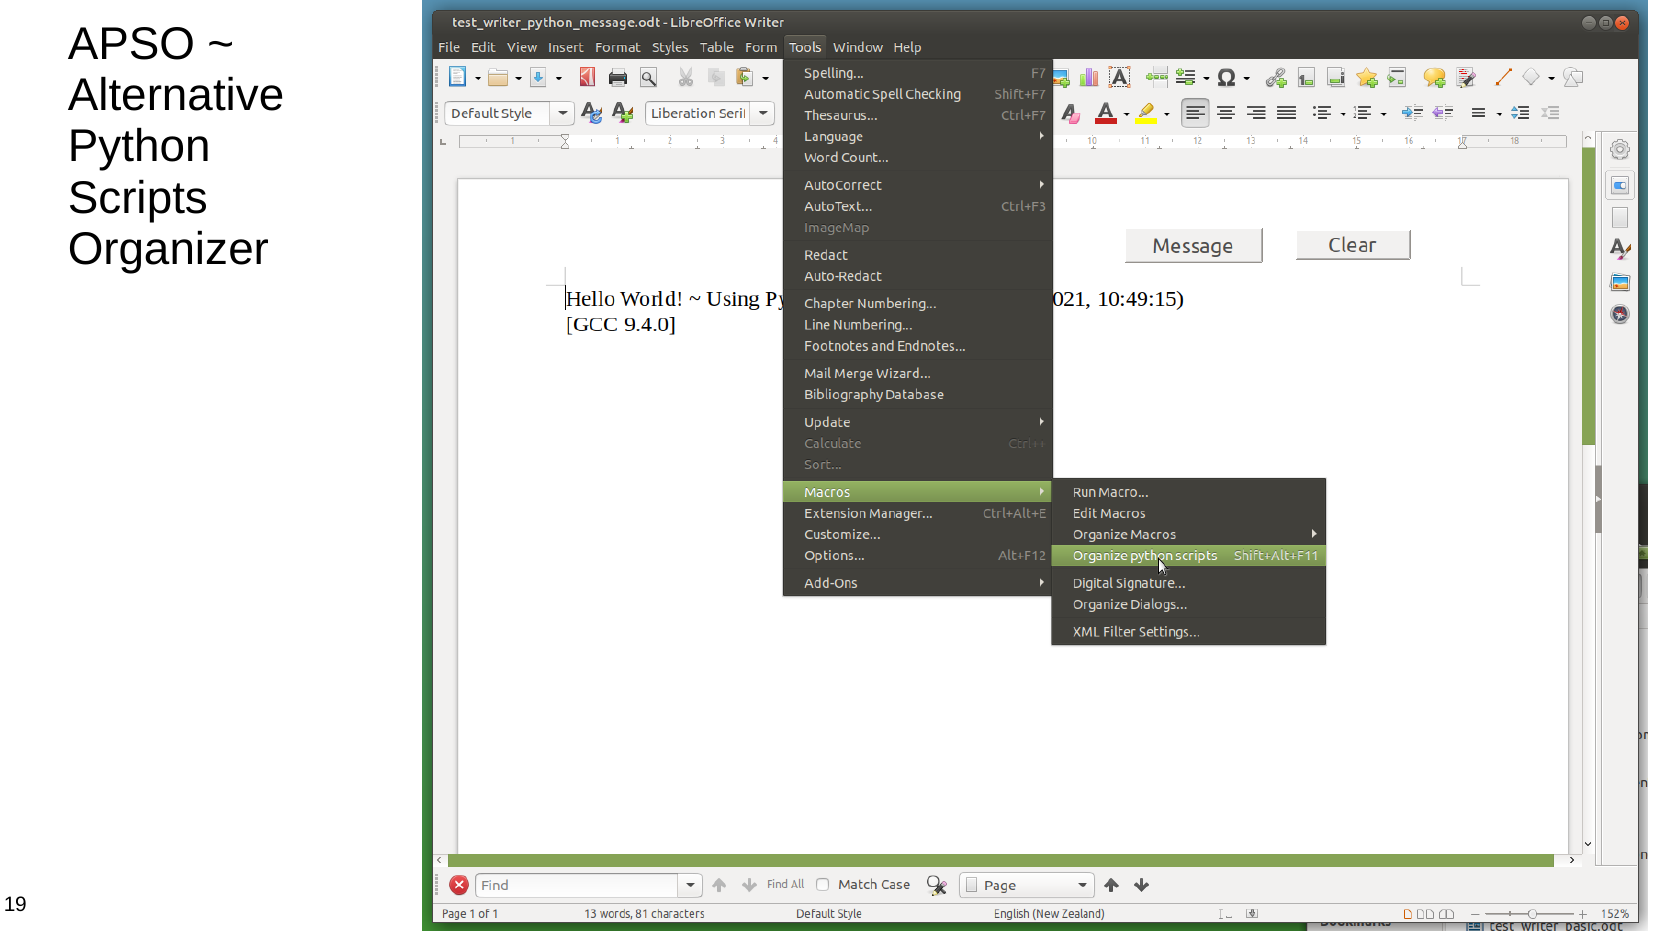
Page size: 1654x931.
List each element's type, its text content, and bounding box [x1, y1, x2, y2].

subtitle APSO ~ Alternative Python Scripts Organizer [67, 17, 422, 275]
text_box <number> [0, 885, 113, 924]
picture [422, 0, 1648, 931]
